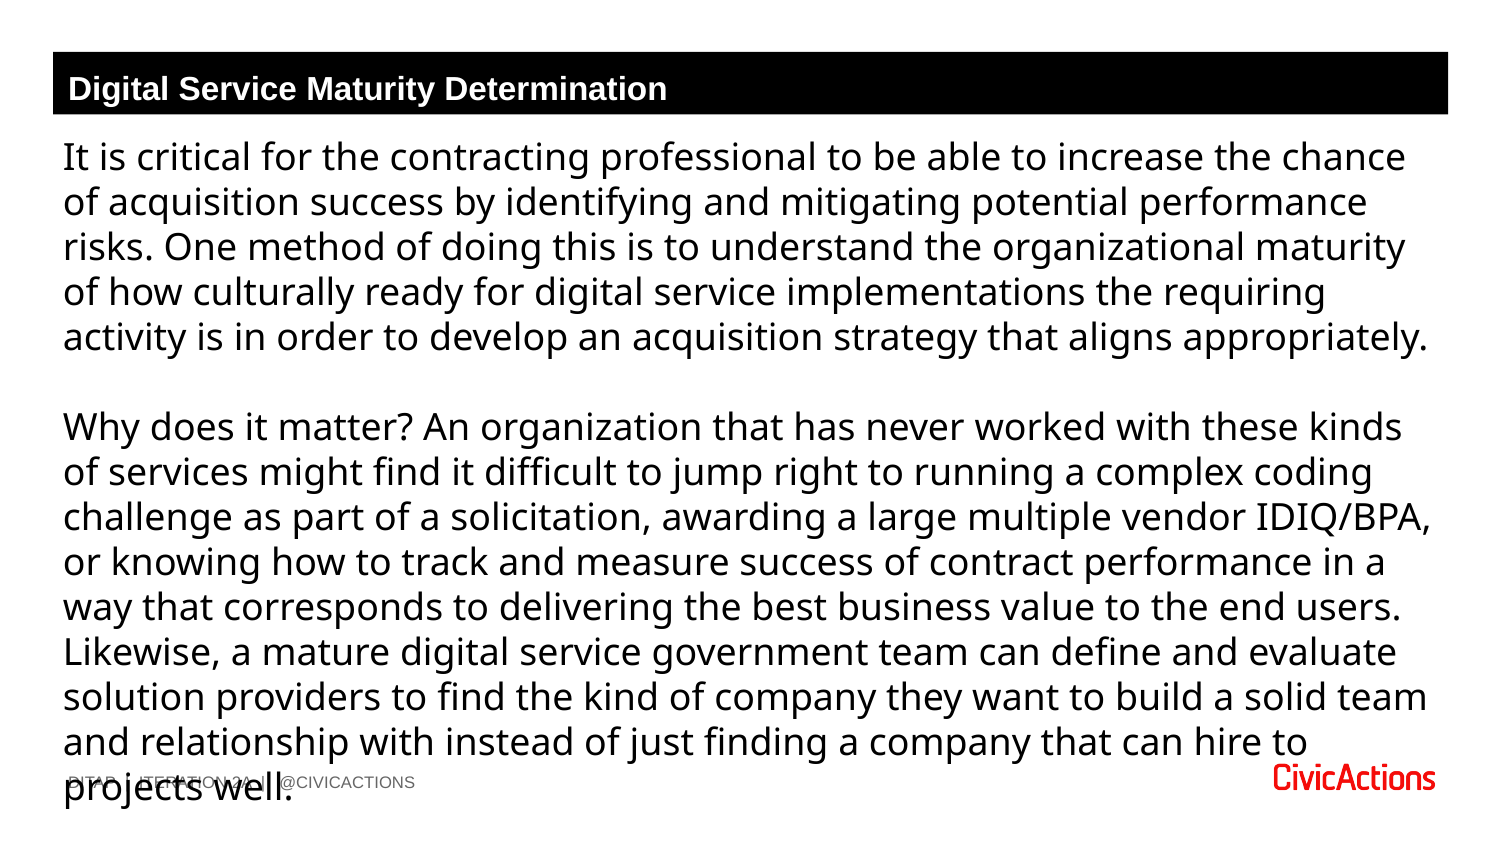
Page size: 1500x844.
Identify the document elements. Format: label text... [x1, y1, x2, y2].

picture [1271, 758, 1438, 795]
title Digital Service Maturity Determination [53, 51, 1449, 115]
list It is critical for the contracting professional to be able to increase the chance of acquisition success by identifying and mitigating potential performance risks. One method of doing this is to understand the organizational maturity of how culturally ready for digital service implementations the requiring activity is in order to develop an acquisition strategy that aligns appropriately. Why does it matter? An organization that has never worked with these kinds of services might find it difficult to jump right to running a complex coding challenge as part of a solicitation, awarding a large multiple vendor IDIQ/BPA, or knowing how to track and measure success of contract performance in a way that corresponds to delivering the best business value to the end users. Likewise, a mature digital service government team can define and evaluate solution providers to find the kind of company they want to build a solid team and relationship with instead of just finding a company that can hire to projects well. [53, 123, 1449, 717]
